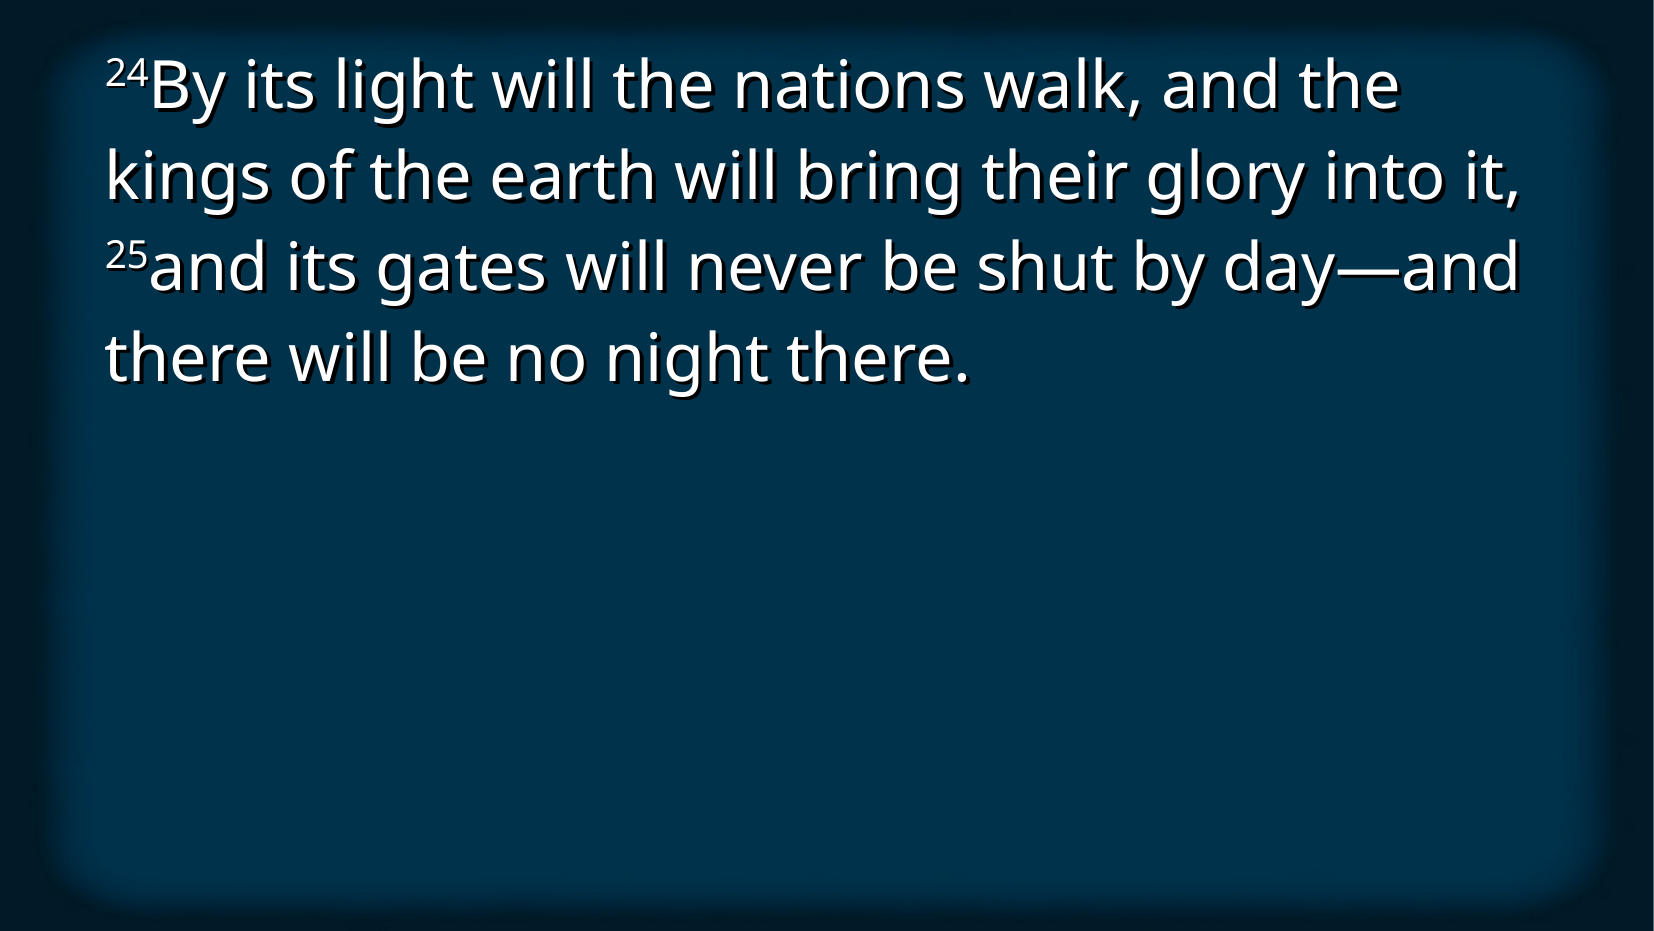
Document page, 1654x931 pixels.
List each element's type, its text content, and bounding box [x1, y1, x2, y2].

picture [0, 0, 1654, 931]
text_box 24By its light will the nations walk, and the kings of the earth will bring their glory into it, 25and its gates will never be shut by day—and there will be no night there. [90, 30, 1576, 421]
